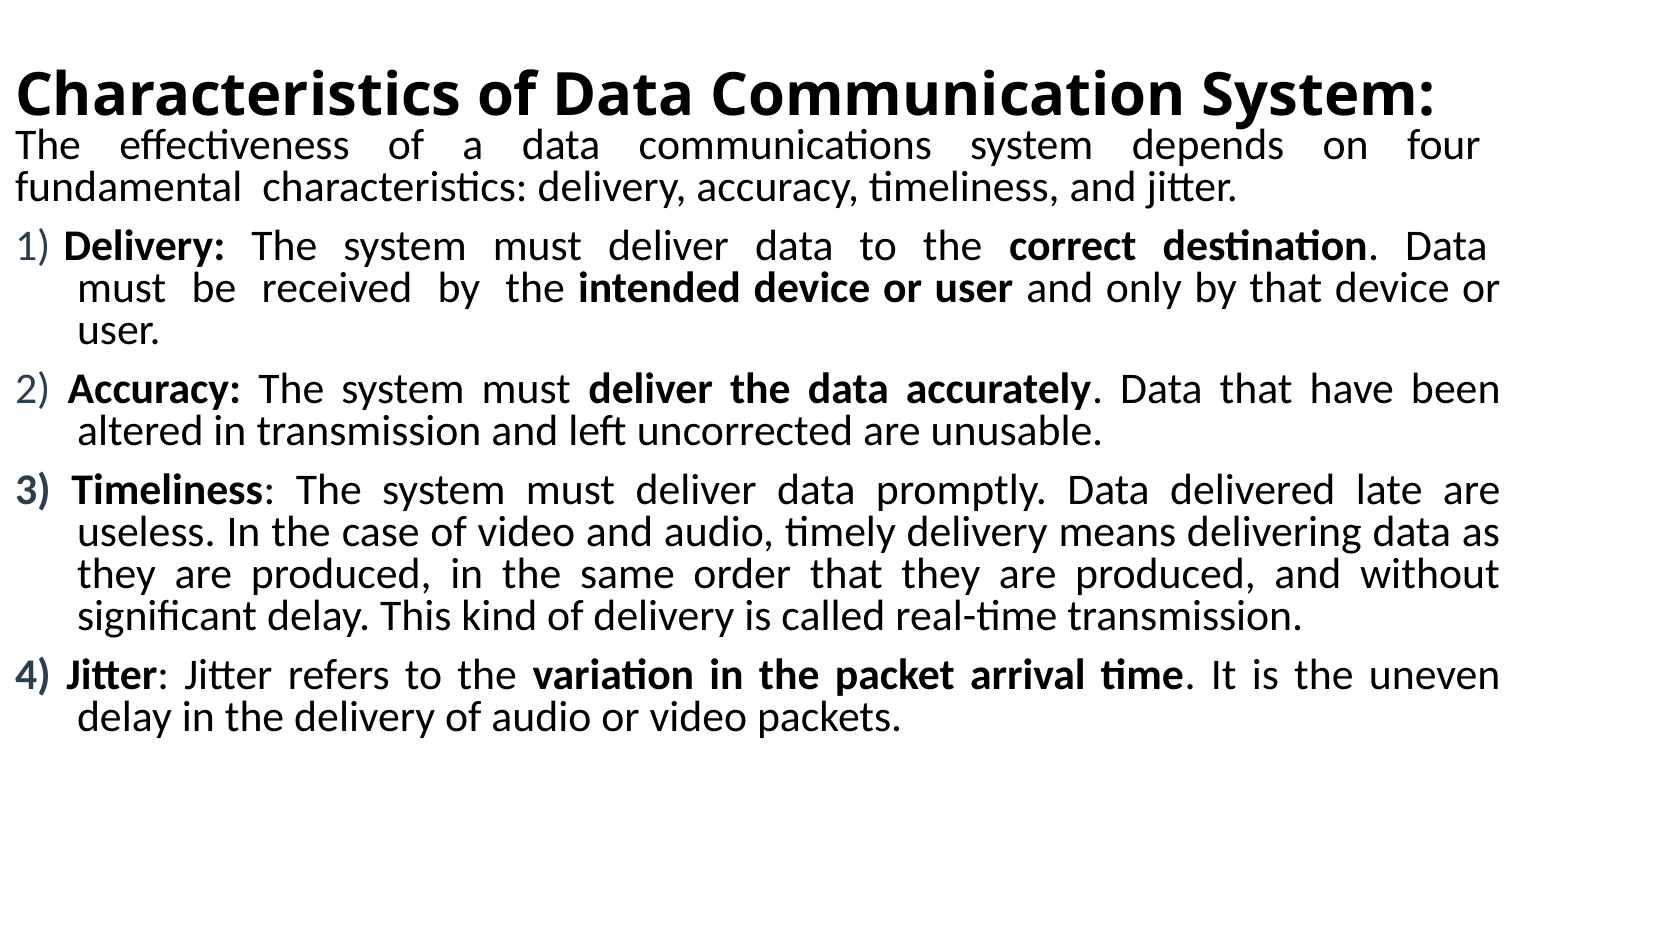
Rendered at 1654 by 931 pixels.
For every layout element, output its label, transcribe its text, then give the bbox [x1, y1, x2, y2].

list The effectiveness of a data communications system depends on four fundamental characteristics: delivery, accuracy, timeliness, and jitter. Delivery: The system must deliver data to the correct destination. Data must be received by the intended device or user and only by that device or user. Accuracy: The system must deliver the data accurately. Data that have been altered in transmission and left uncorrected are unusable. Timeliness: The system must deliver data promptly. Data delivered late are useless. In the case of video and audio, timely delivery means delivering data as they are produced, in the same order that they are produced, and without significant delay. This kind of delivery is called real-time transmission. Jitter: Jitter refers to the variation in the packet arrival time. It is the uneven delay in the delivery of audio or video packets. [0, 118, 1536, 913]
title Characteristics of Data Communication System: [0, 36, 1536, 118]
